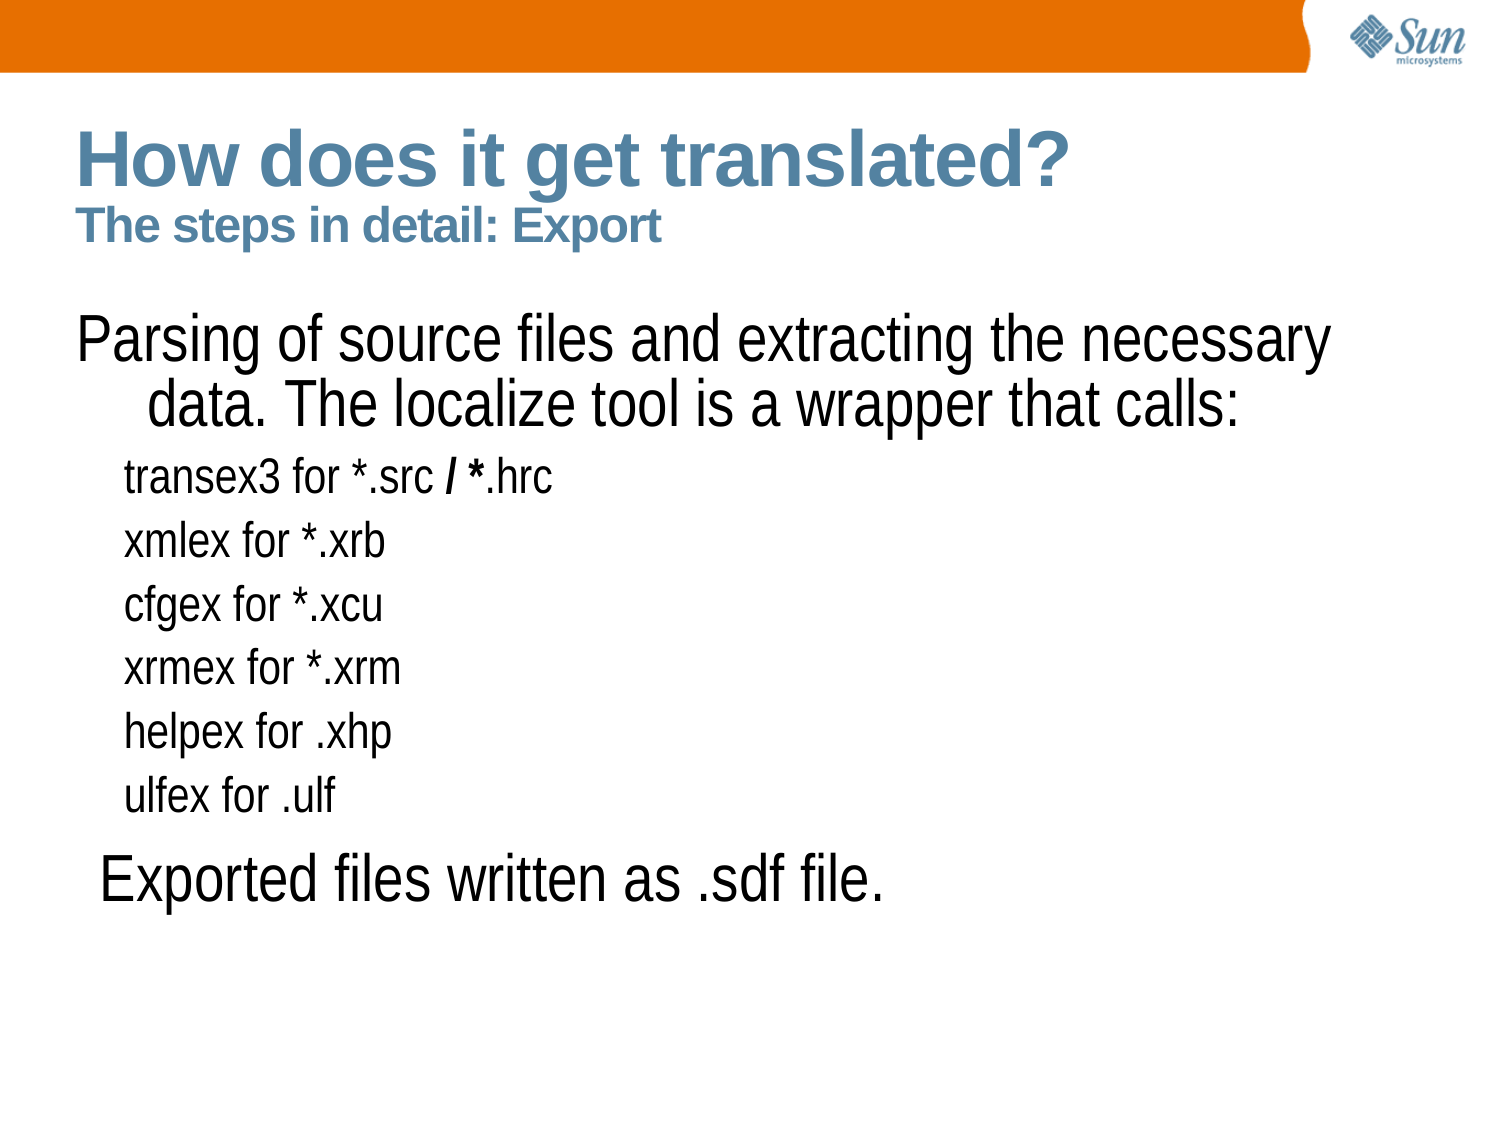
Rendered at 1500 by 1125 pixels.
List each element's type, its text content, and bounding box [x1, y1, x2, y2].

title How does it get translated? The steps in detail: Export [75, 122, 1438, 263]
picture [0, 0, 1500, 75]
list Parsing of source files and extracting the necessary data. The localize tool is a wrapper that calls: transex3 for *.src / *.hrc xmlex for *.xrb cfgex for *.xcu xrmex for *.xrm helpex for .xhp ulfex for .ulf Exported files written as .sdf file. [64, 309, 1402, 1057]
